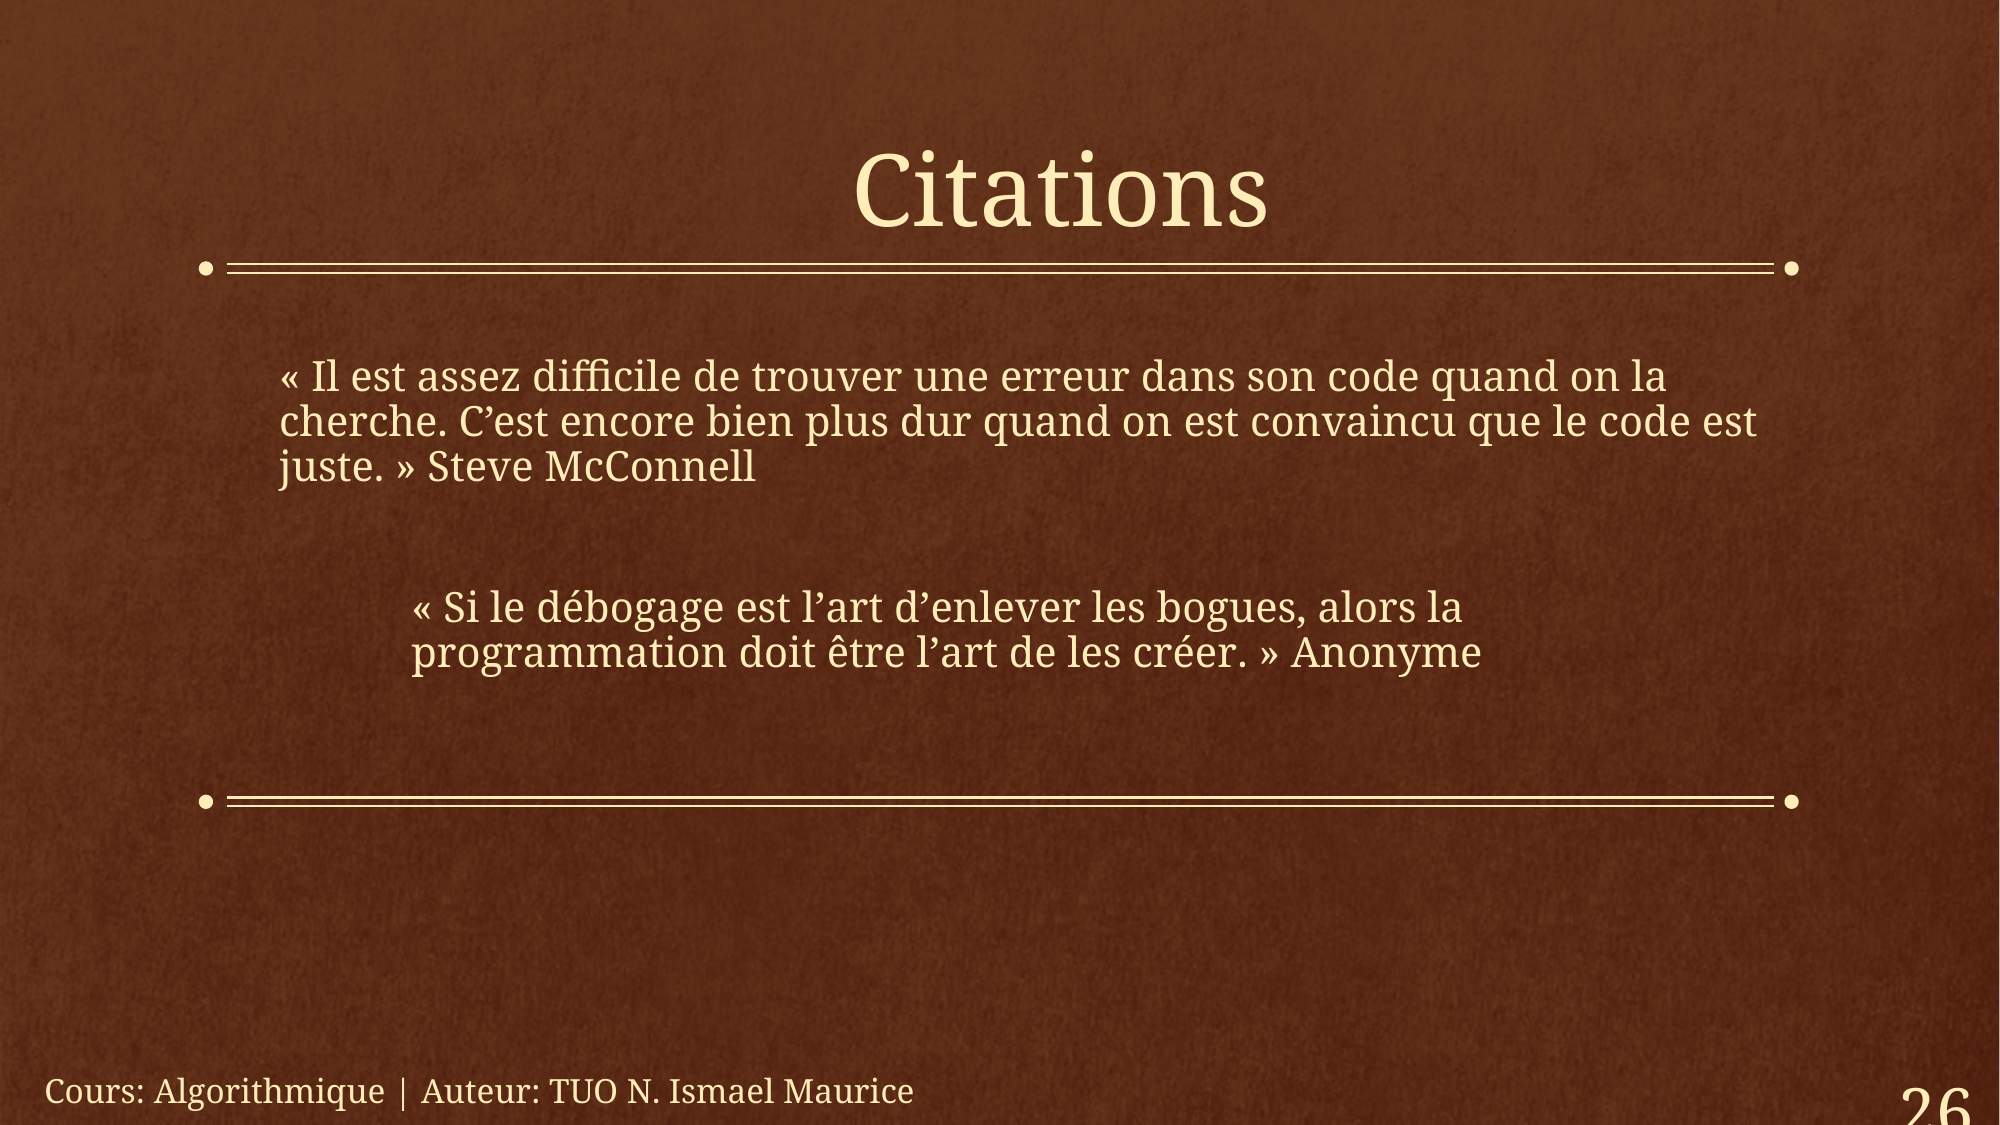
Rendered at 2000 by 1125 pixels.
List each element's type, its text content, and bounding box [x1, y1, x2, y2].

text_box Citations [287, 0, 1836, 256]
text_box « Si le débogage est l’art d’enlever les bogues, alors la programmation doit être l’art de les créer. » Anonyme [256, 562, 1637, 684]
text_box Cours: Algorithmique | Auteur: TUO N. Ismael Maurice [29, 1062, 1246, 1113]
text_box [1883, 1062, 2000, 1113]
title « Il est assez difficile de trouver une erreur dans son code quand on la cherche. C’est encore bien plus dur quand on est convaincu que le code est juste. » Steve McConnell [256, 347, 1781, 494]
